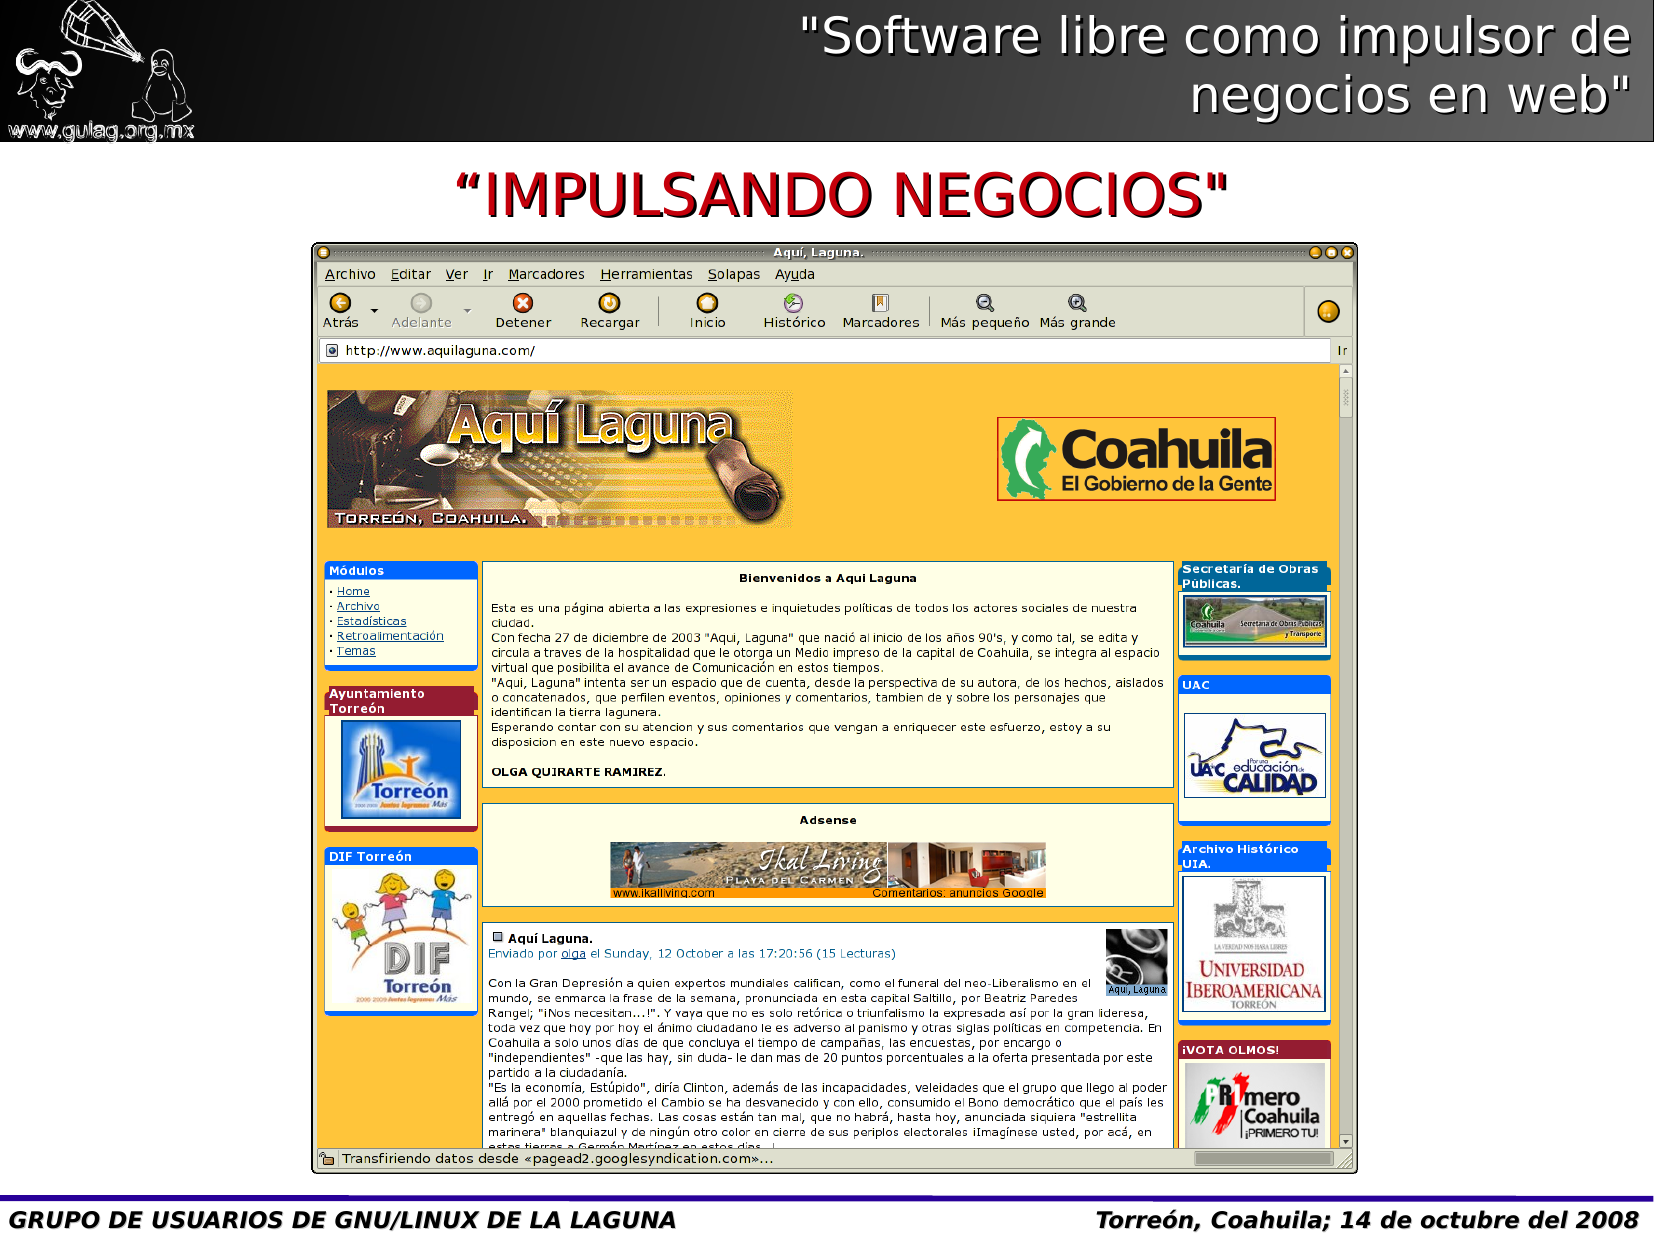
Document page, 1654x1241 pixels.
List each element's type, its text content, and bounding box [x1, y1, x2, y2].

picture [5, 0, 197, 144]
text_box [197, 0, 1654, 142]
text_box "Software libre como impulsor de negocios en web" [749, 0, 1648, 132]
text_box “IMPULSANDO NEGOCIOS" [88, 153, 1595, 237]
text_box GRUPO DE USUARIOS DE GNU/LINUX DE LA LAGUNA [0, 1200, 693, 1241]
text_box Torreón, Coahuila; 14 de octubre del 2008 [1080, 1200, 1654, 1241]
text_box [0, 0, 5, 142]
picture [311, 242, 1358, 1174]
